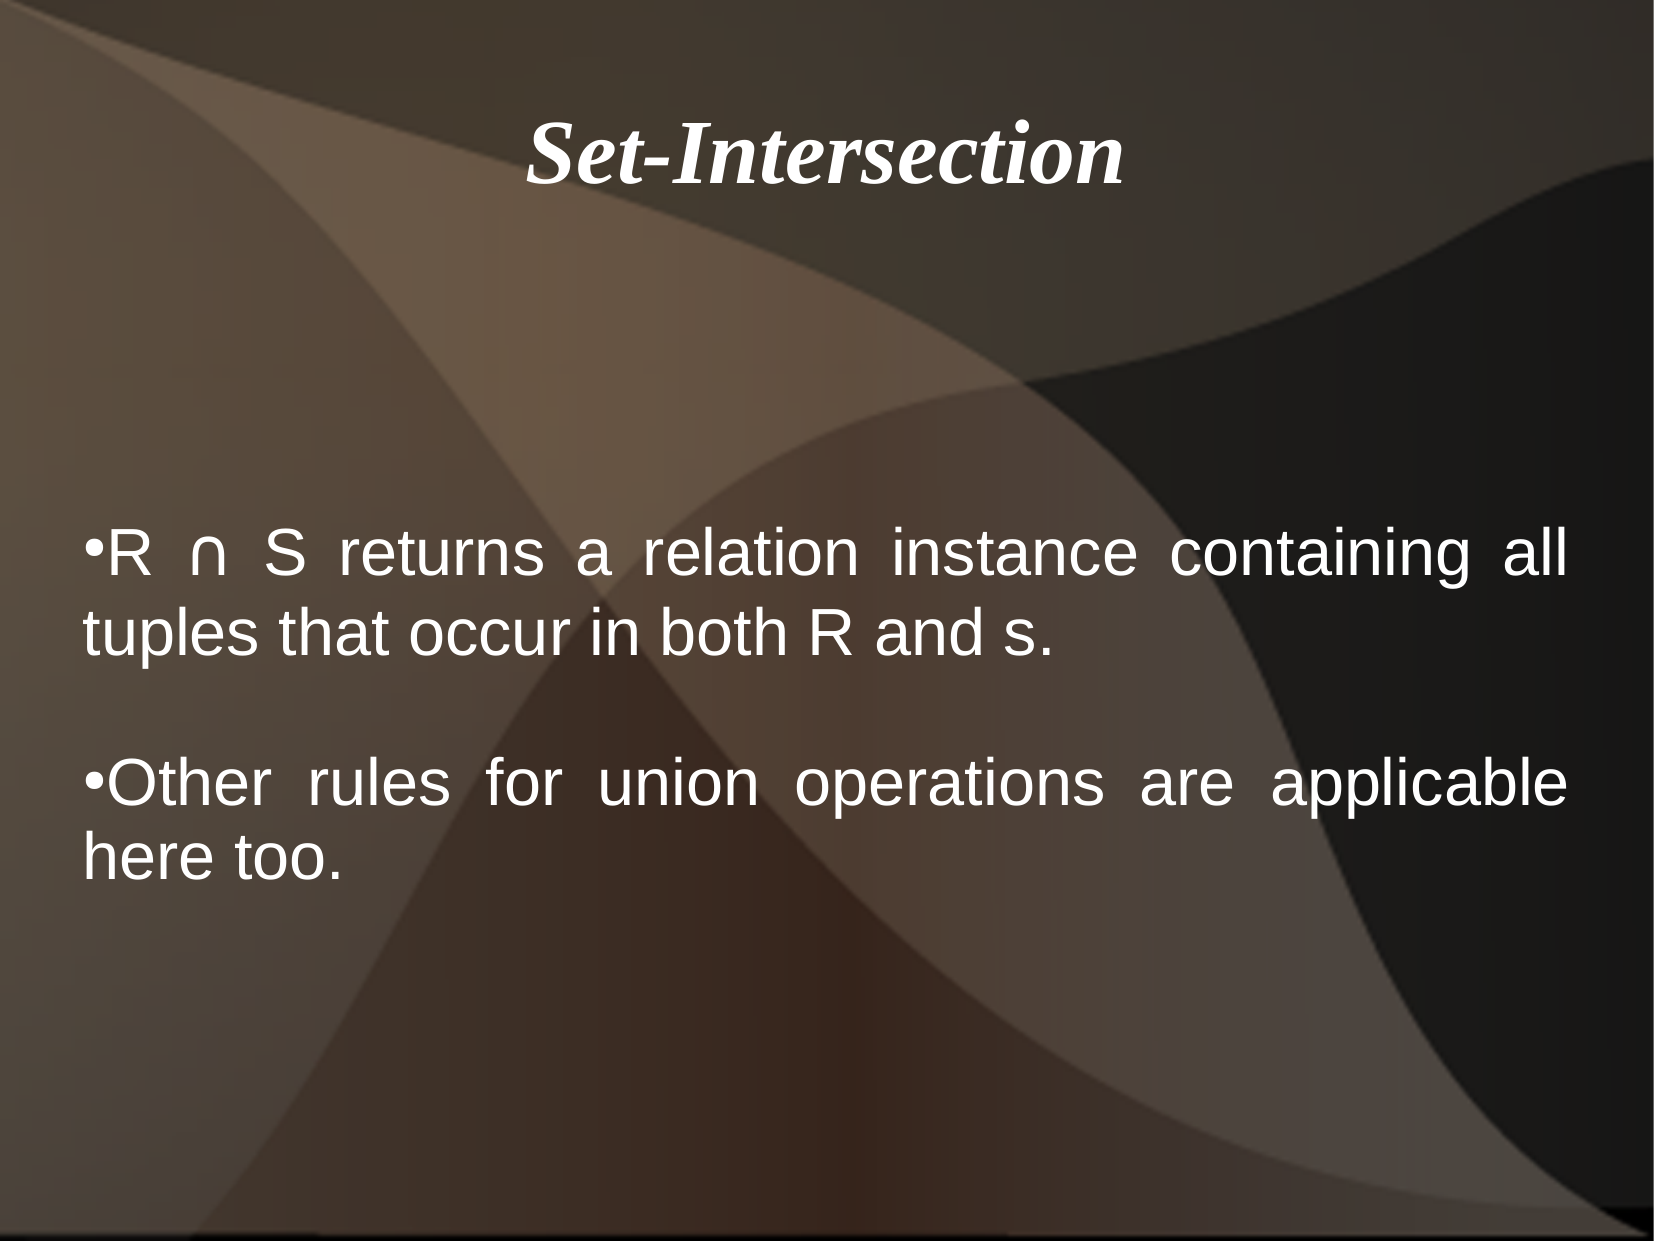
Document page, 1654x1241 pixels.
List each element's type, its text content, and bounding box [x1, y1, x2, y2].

title Set-Intersection [82, 56, 1571, 250]
subtitle R ∩ S returns a relation instance containing all tuples that occur in both R and s. Other rules for union operations are applicable here too. [82, 297, 1571, 1102]
picture [0, 0, 1654, 1241]
